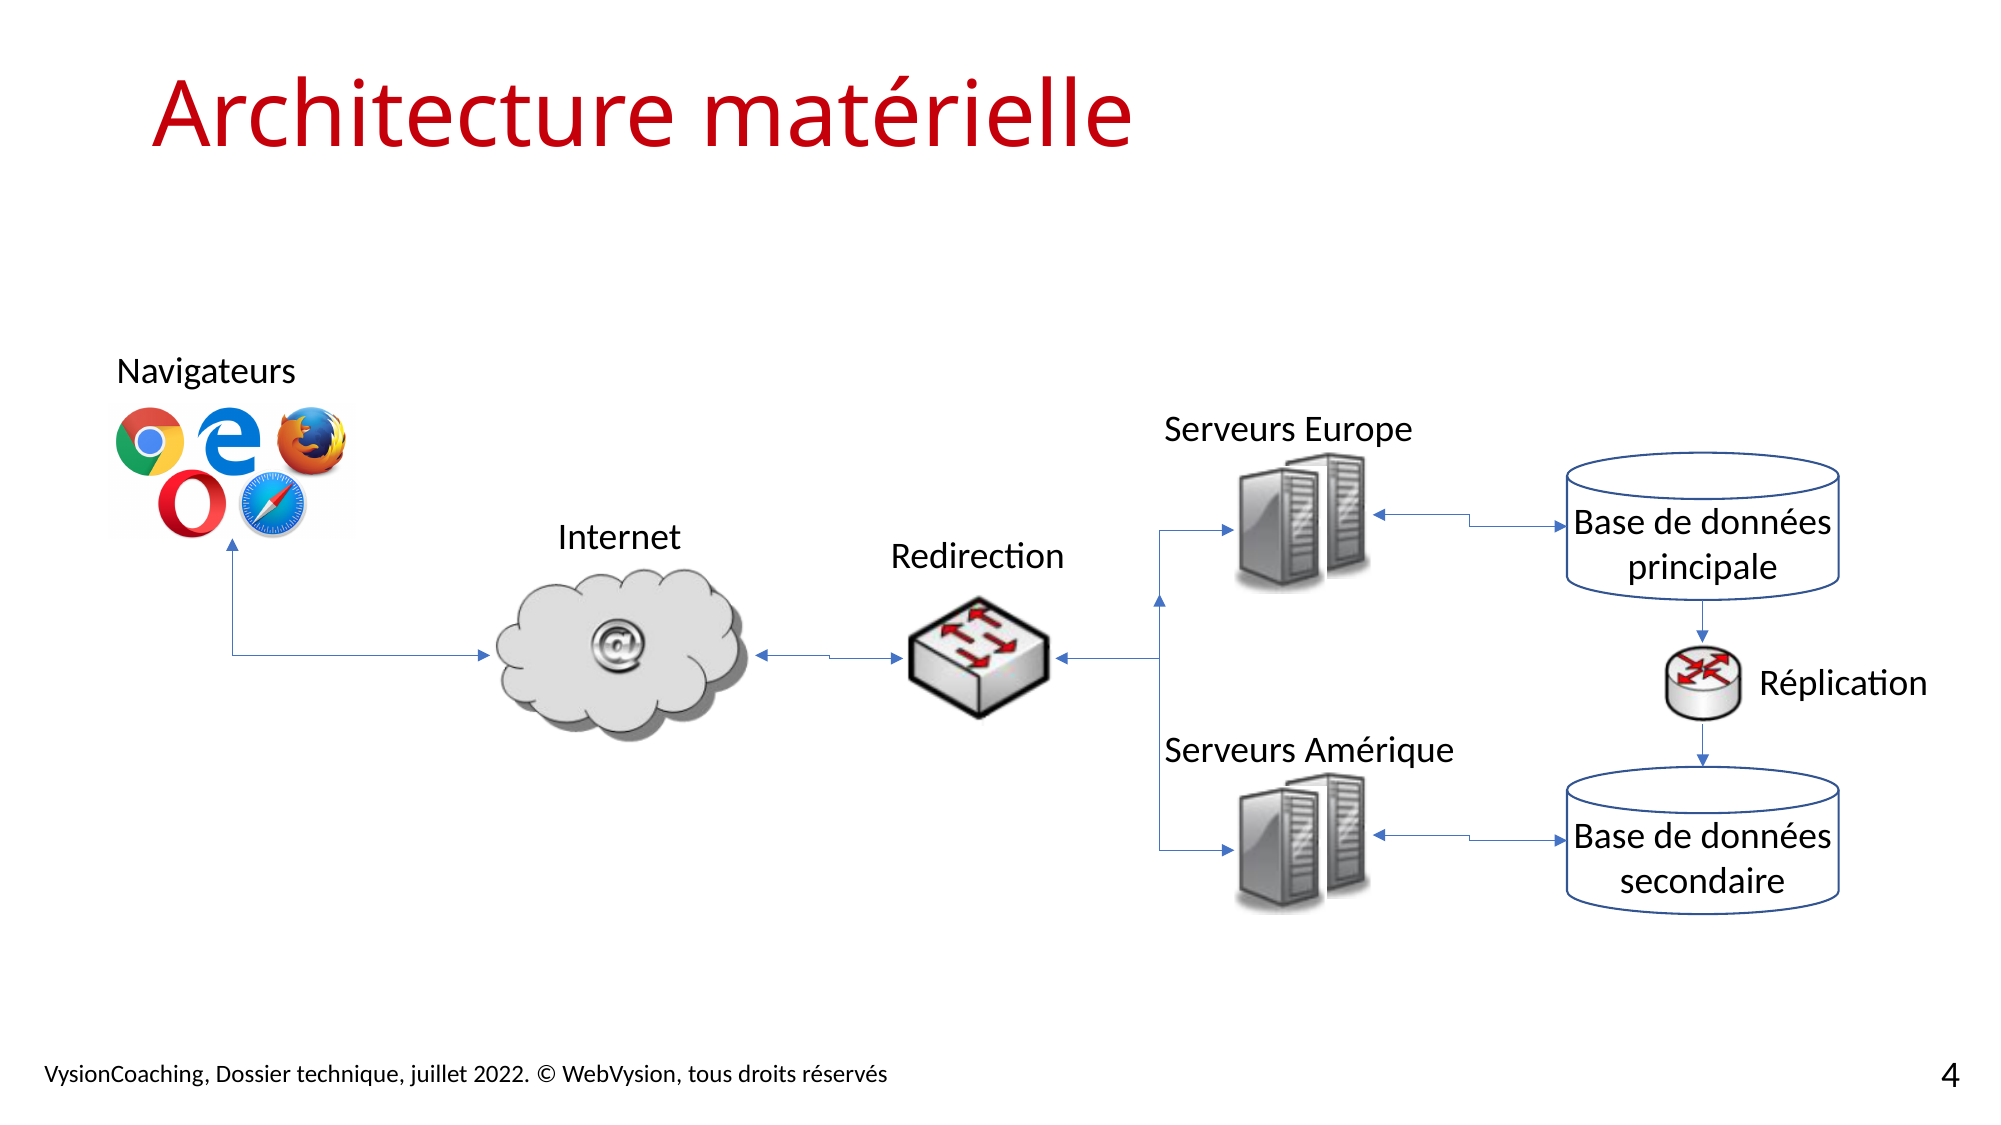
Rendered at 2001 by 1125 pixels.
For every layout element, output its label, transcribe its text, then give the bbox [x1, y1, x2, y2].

picture [903, 590, 1056, 726]
text_box Base de données secondaire [1567, 766, 1839, 915]
picture [1234, 778, 1373, 915]
text_box Serveurs Amérique [1149, 717, 1159, 778]
picture [1234, 457, 1373, 594]
title Architecture matérielle [137, 59, 1863, 278]
text_box Navigateurs [101, 338, 316, 399]
picture [490, 564, 756, 746]
text_box Redirection [876, 523, 1088, 584]
text_box Serveurs Europe [1149, 397, 1437, 457]
text_box Base de données principale [1567, 452, 1839, 600]
picture [108, 403, 356, 539]
text_box Serveurs Amérique [1160, 717, 1475, 778]
text_box <numéro> [1524, 1042, 1975, 1103]
text_box Réplication [1744, 650, 1957, 711]
picture [1661, 642, 1744, 725]
text_box Internet [543, 504, 755, 565]
text_box VysionCoaching, Dossier technique, juillet 2022. © WebVysion, tous droits réservés [29, 1042, 1335, 1103]
